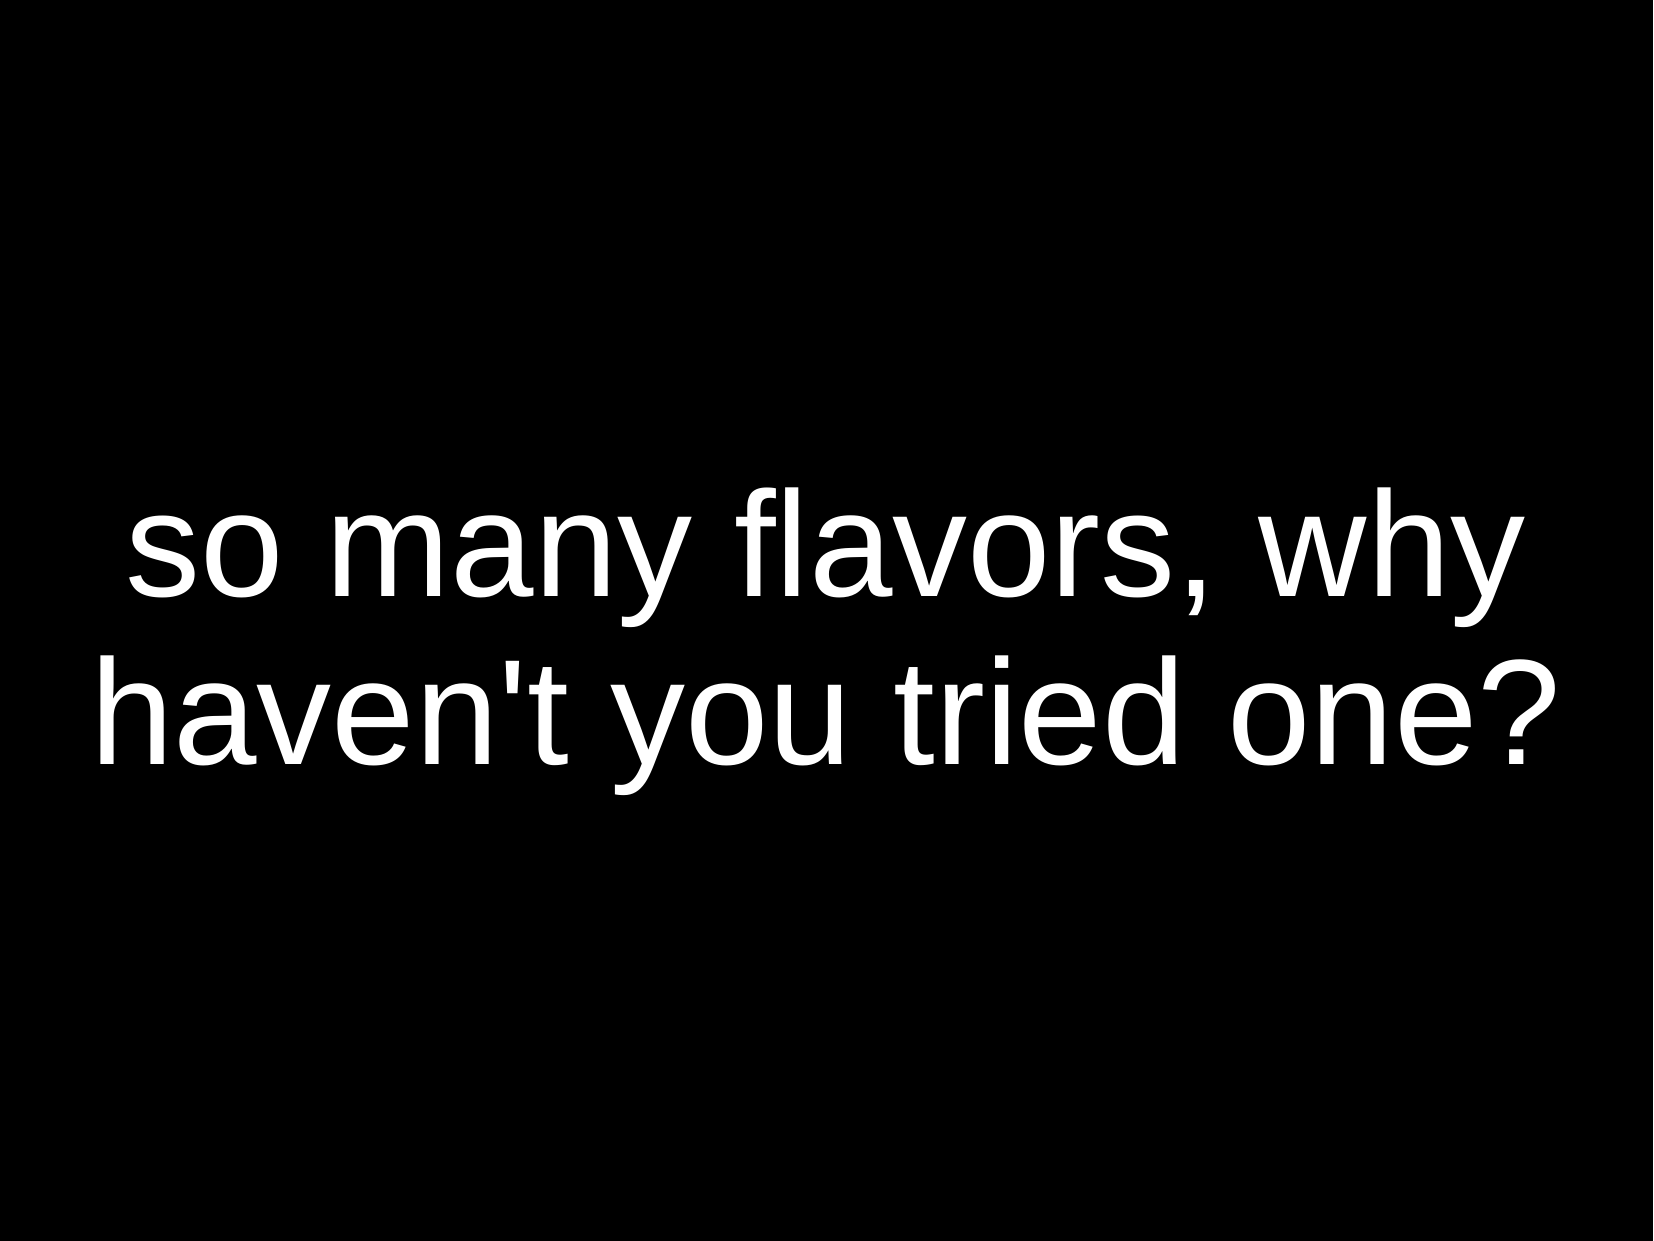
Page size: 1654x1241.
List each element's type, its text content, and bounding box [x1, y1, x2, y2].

title so many flavors, why haven't you tried one? [82, 56, 1571, 1201]
